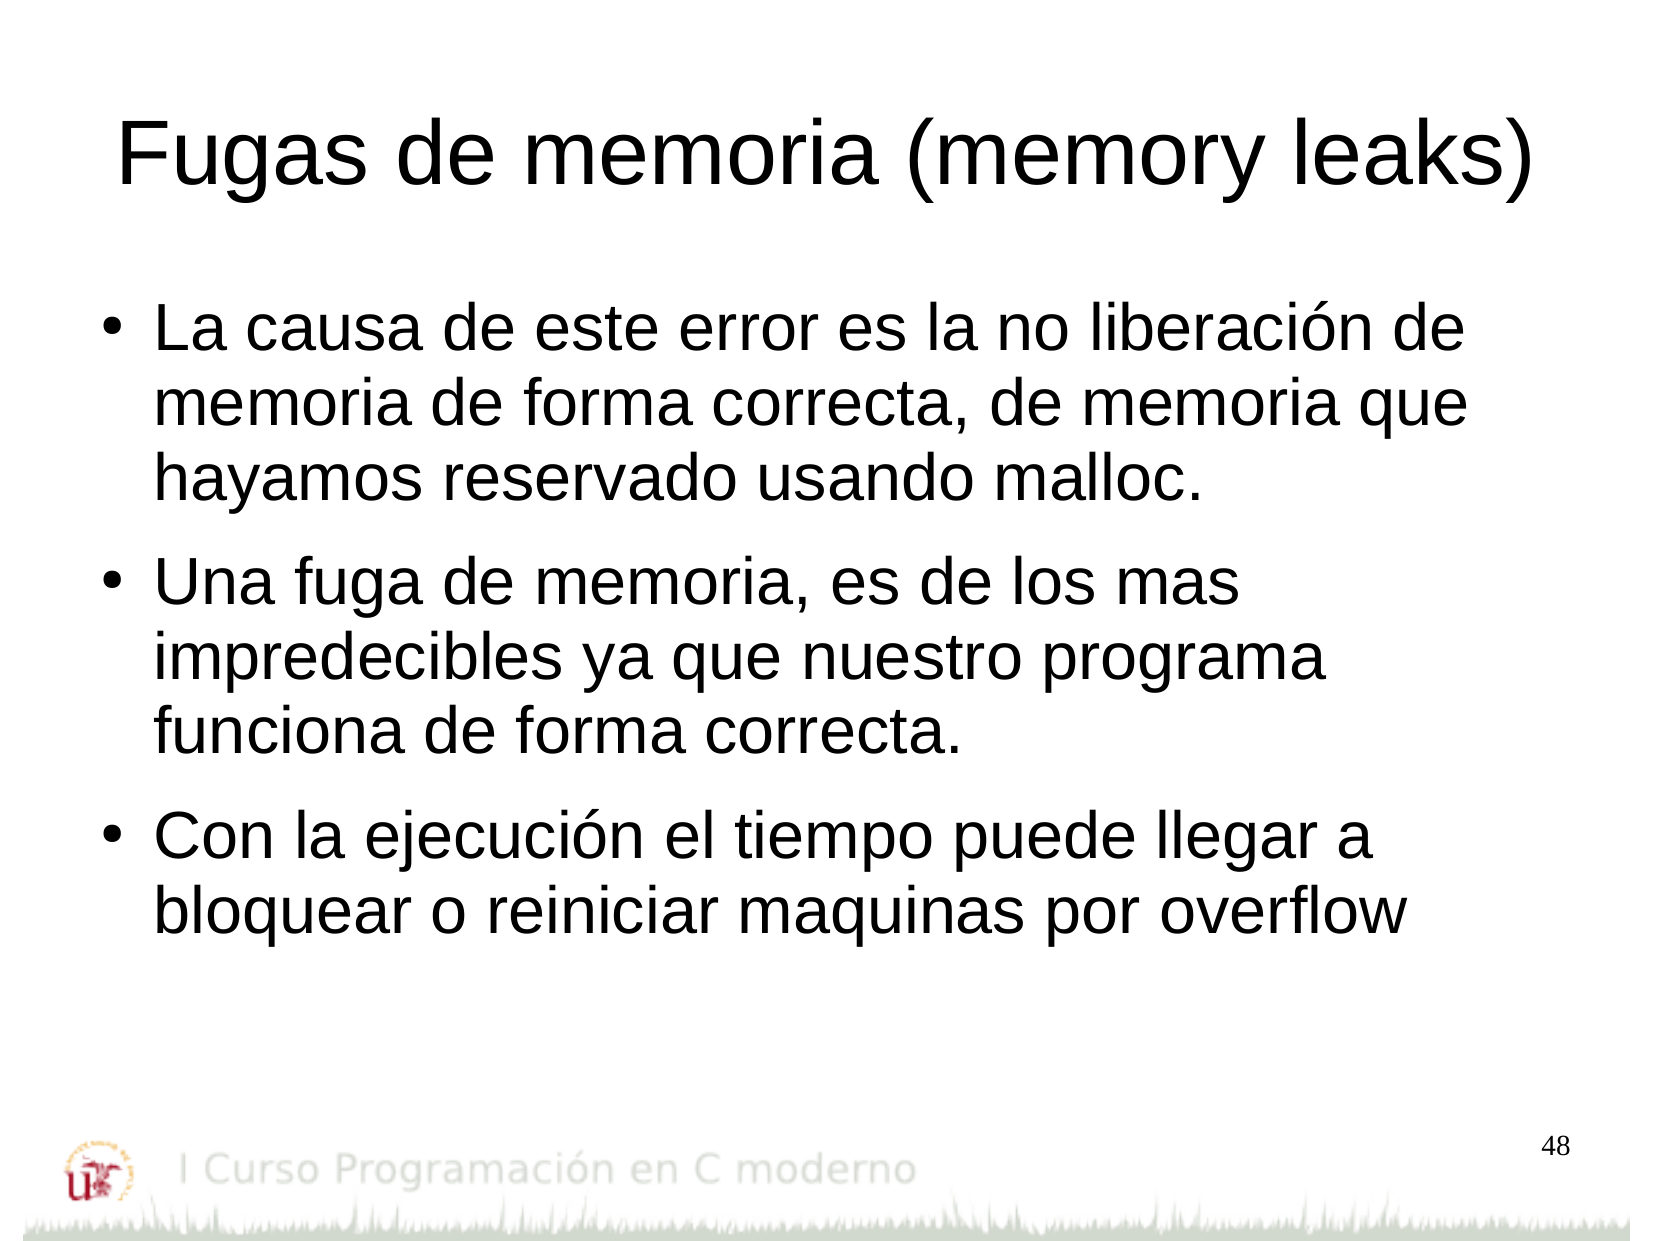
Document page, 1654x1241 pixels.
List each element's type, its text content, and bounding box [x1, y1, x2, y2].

title Fugas de memoria (memory leaks) [82, 49, 1571, 257]
picture [23, 1136, 1630, 1241]
list La causa de este error es la no liberación de memoria de forma correcta, de memoria que hayamos reservado usando malloc. Una fuga de memoria, es de los mas impredecibles ya que nuestro programa funciona de forma correcta. Con la ejecución el tiempo puede llegar a bloquear o reiniciar maquinas por overflow [82, 290, 1538, 1010]
